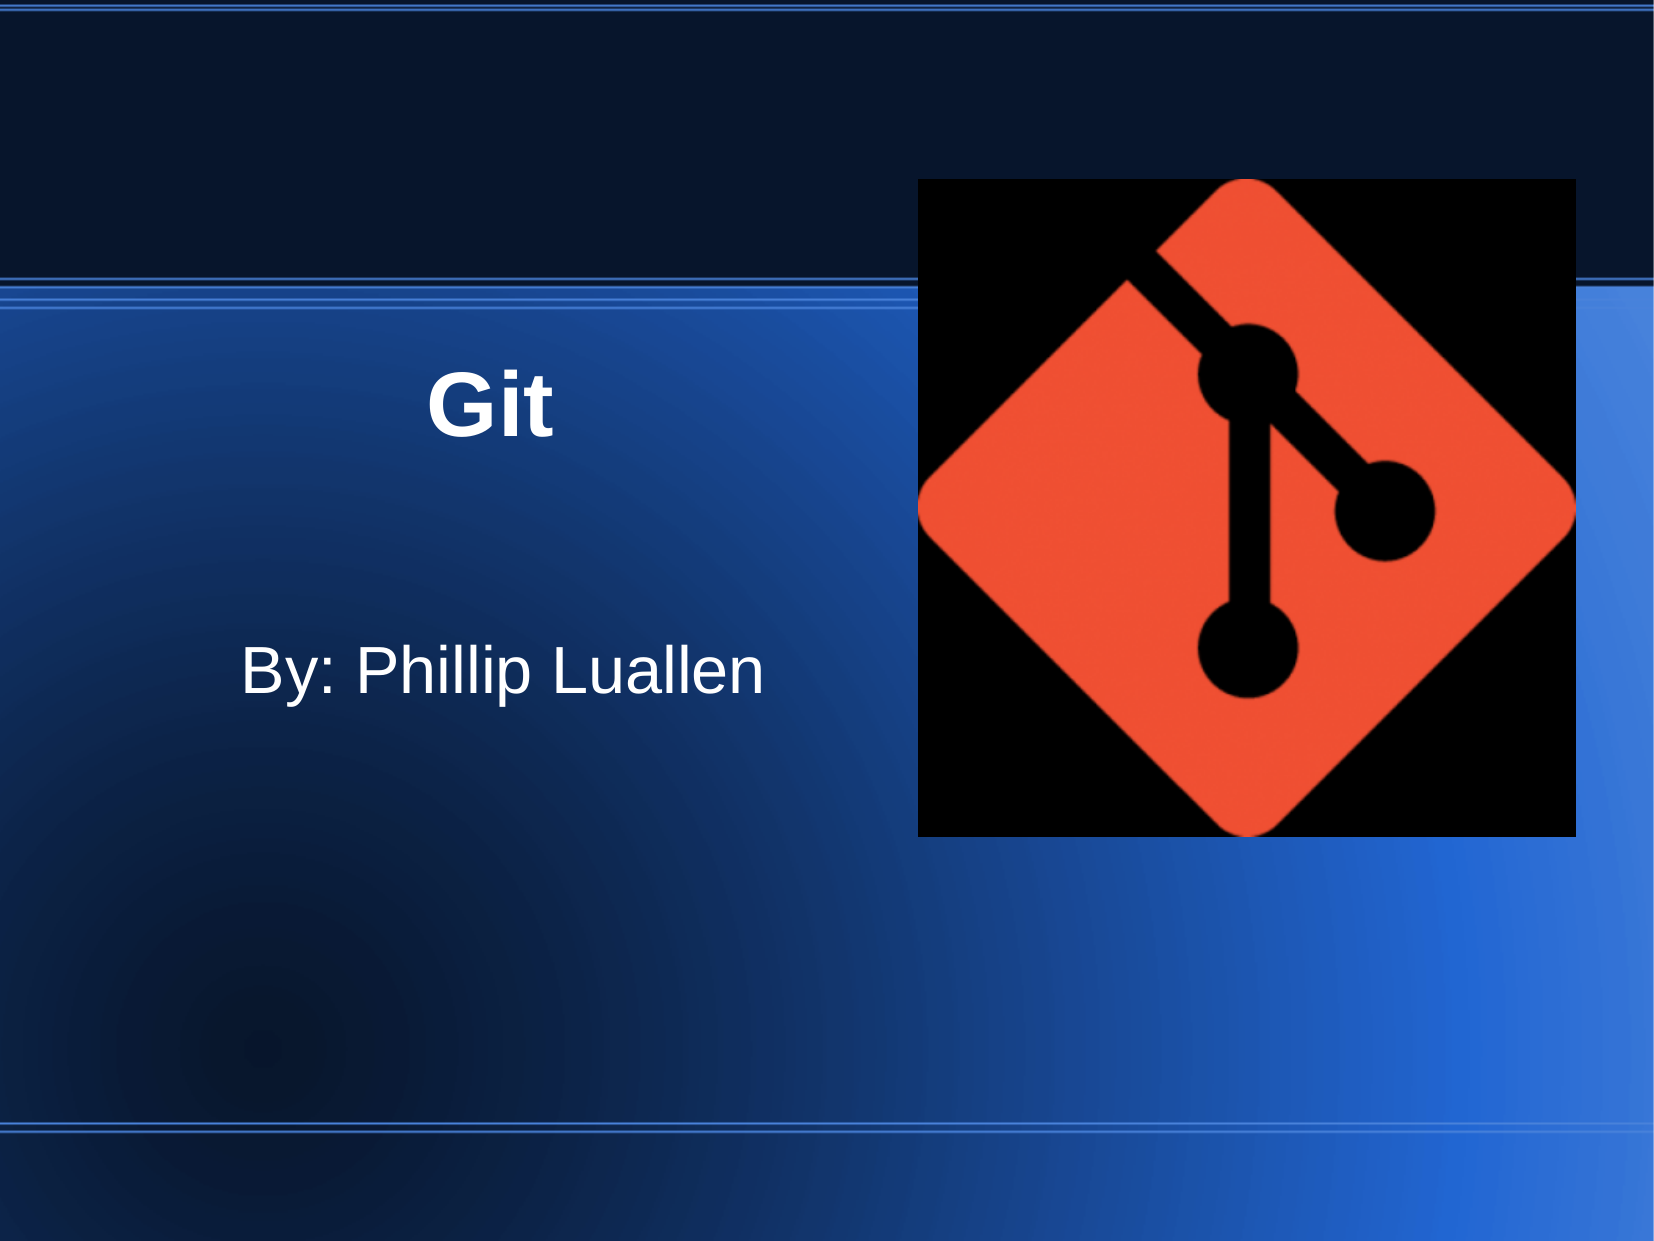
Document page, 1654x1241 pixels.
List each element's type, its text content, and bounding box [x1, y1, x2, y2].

subtitle Git By: Phillip Luallen [0, 26, 1248, 1035]
picture [0, 0, 1654, 1241]
